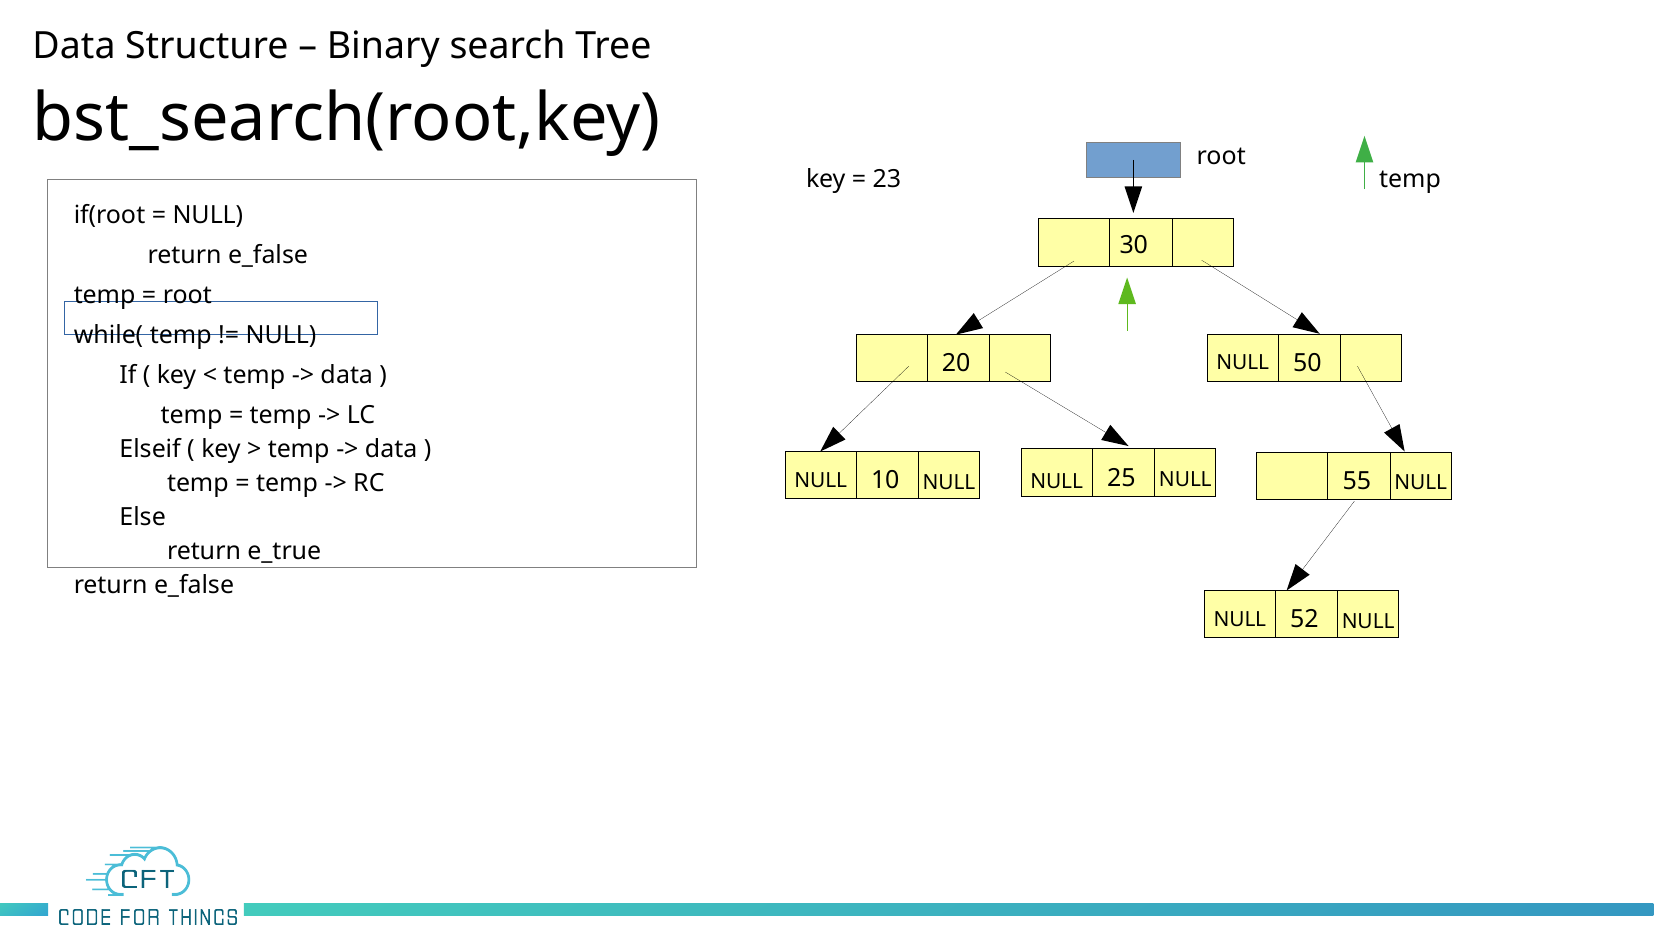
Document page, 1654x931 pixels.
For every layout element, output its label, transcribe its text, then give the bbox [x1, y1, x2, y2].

text_box [919, 451, 980, 459]
text_box NULL [908, 459, 992, 499]
text_box 10 [856, 454, 918, 499]
text_box NULL [1379, 460, 1464, 500]
text_box [990, 334, 1051, 382]
text_box if(root = NULL) return e_false temp = root while( temp != NULL) If ( key < temp -> data ) temp = temp -> LC Elseif ( key > temp -> data ) temp = temp -> RC Else return e_true return e_false [59, 189, 556, 556]
text_box [1021, 448, 1092, 458]
text_box [1207, 334, 1278, 340]
text_box [1338, 590, 1399, 598]
text_box NULL [1201, 340, 1286, 380]
text_box [1173, 218, 1234, 267]
text_box NULL [1327, 598, 1411, 638]
text_box 50 [1278, 337, 1341, 382]
text_box [1256, 452, 1327, 500]
title Data Structure – Binary search Tree bst_search(root,key) [32, 12, 1184, 166]
text_box 30 [1104, 219, 1167, 264]
text_box 25 [1092, 451, 1155, 497]
text_box [1204, 590, 1275, 596]
text_box [1155, 448, 1216, 456]
text_box [1110, 218, 1172, 267]
text_box NULL [1144, 456, 1228, 496]
text_box 20 [927, 337, 989, 382]
text_box [1391, 452, 1452, 460]
text_box temp [1364, 153, 1460, 198]
text_box key = 23 [791, 153, 945, 198]
text_box NULL [1198, 596, 1283, 636]
text_box [785, 451, 856, 457]
picture [59, 846, 237, 925]
text_box [1086, 142, 1181, 178]
text_box [1038, 218, 1109, 267]
text_box [47, 179, 697, 568]
text_box [1341, 334, 1402, 382]
text_box NULL [1015, 458, 1100, 498]
text_box root [1181, 130, 1262, 175]
text_box NULL [779, 457, 863, 497]
text_box 52 [1275, 593, 1338, 638]
text_box 55 [1327, 455, 1390, 500]
text_box [856, 334, 927, 382]
